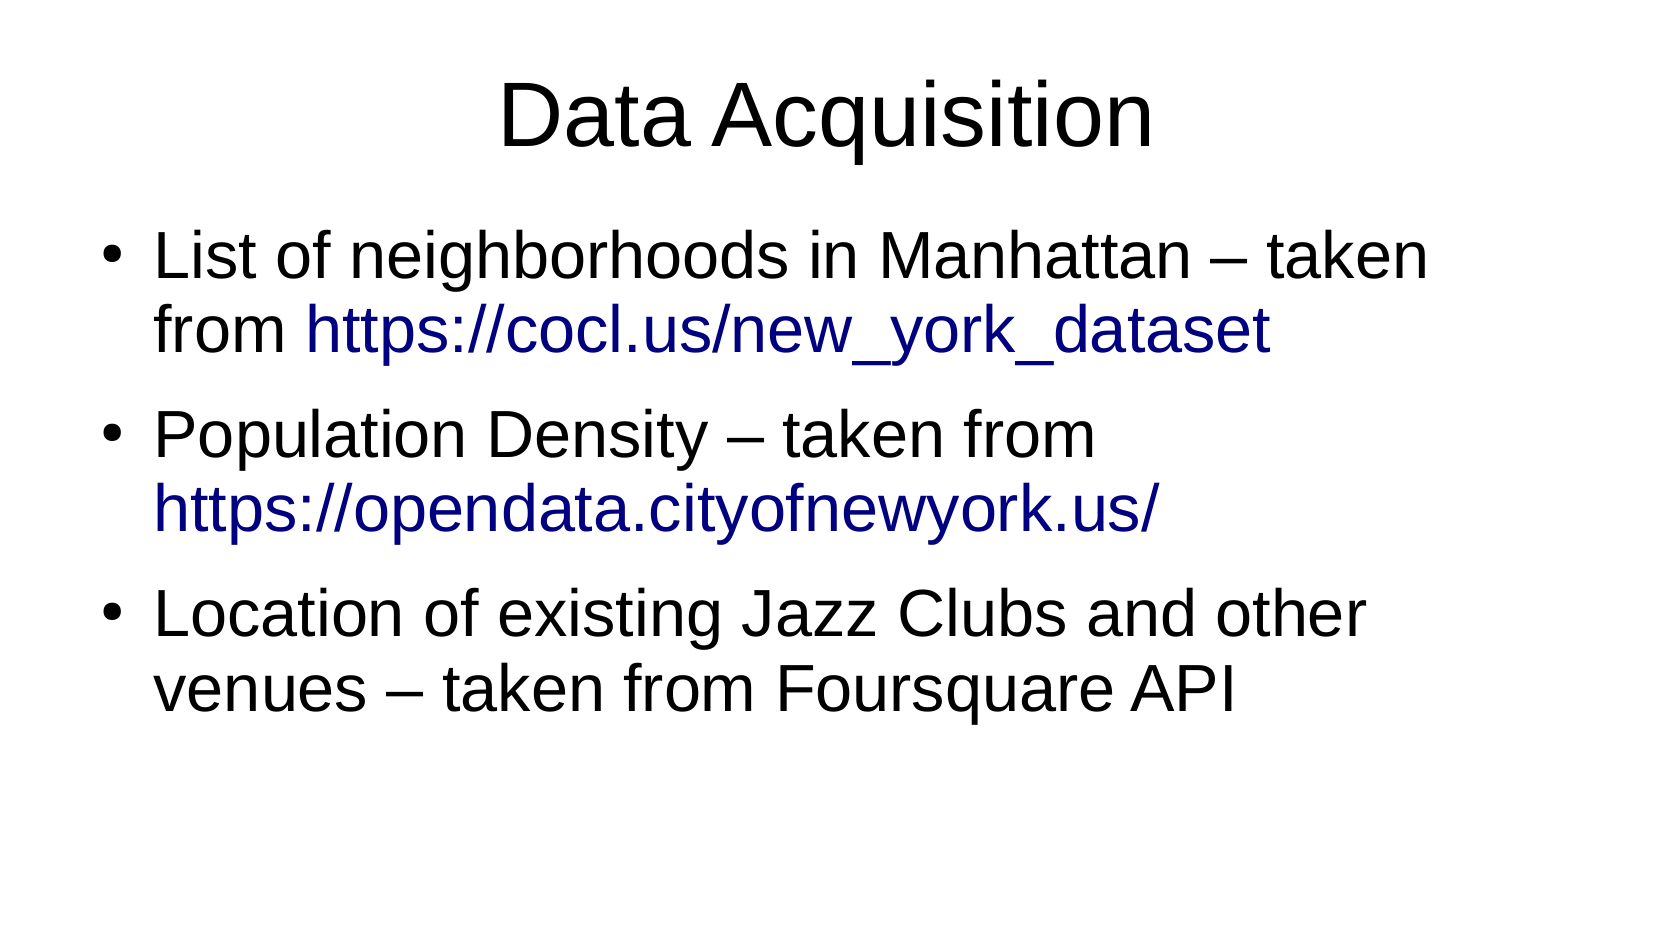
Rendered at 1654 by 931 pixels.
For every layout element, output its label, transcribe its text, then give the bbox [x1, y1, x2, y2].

title Data Acquisition [82, 37, 1571, 193]
list List of neighborhoods in Manhattan – taken from https://cocl.us/new_york_dataset Population Density – taken from https://opendata.cityofnewyork.us/ Location of existing Jazz Clubs and other venues – taken from Foursquare API [82, 217, 1571, 758]
